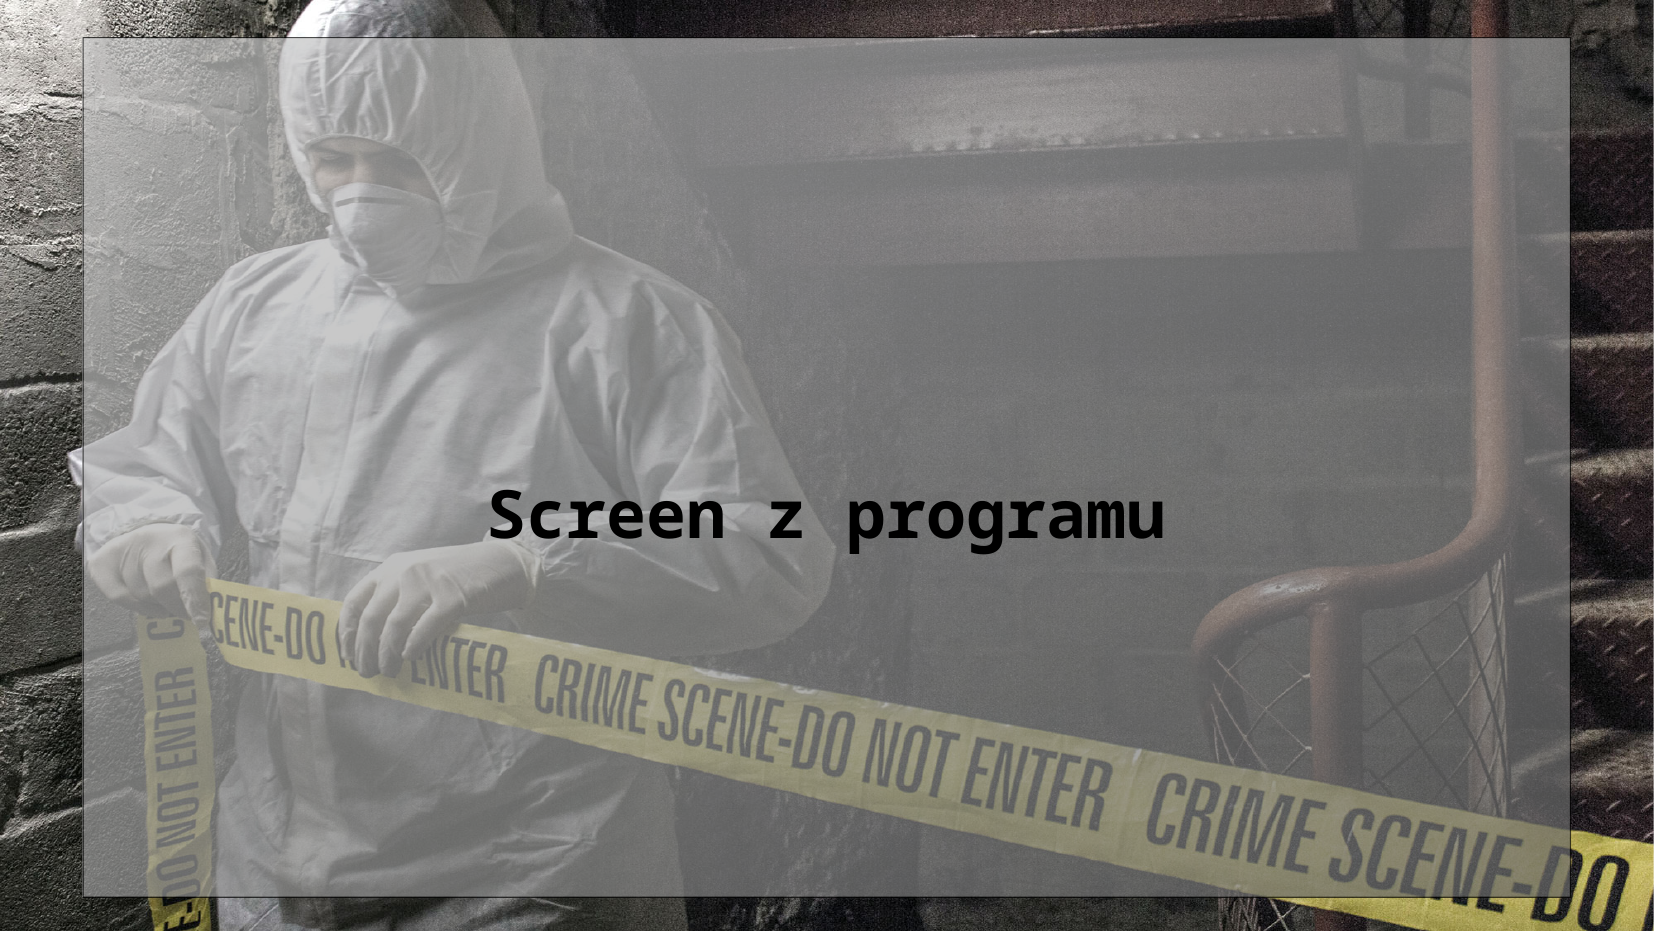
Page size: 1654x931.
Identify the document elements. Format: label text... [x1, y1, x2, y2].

picture [0, 0, 1654, 931]
subtitle Screen z programu [82, 37, 1571, 898]
